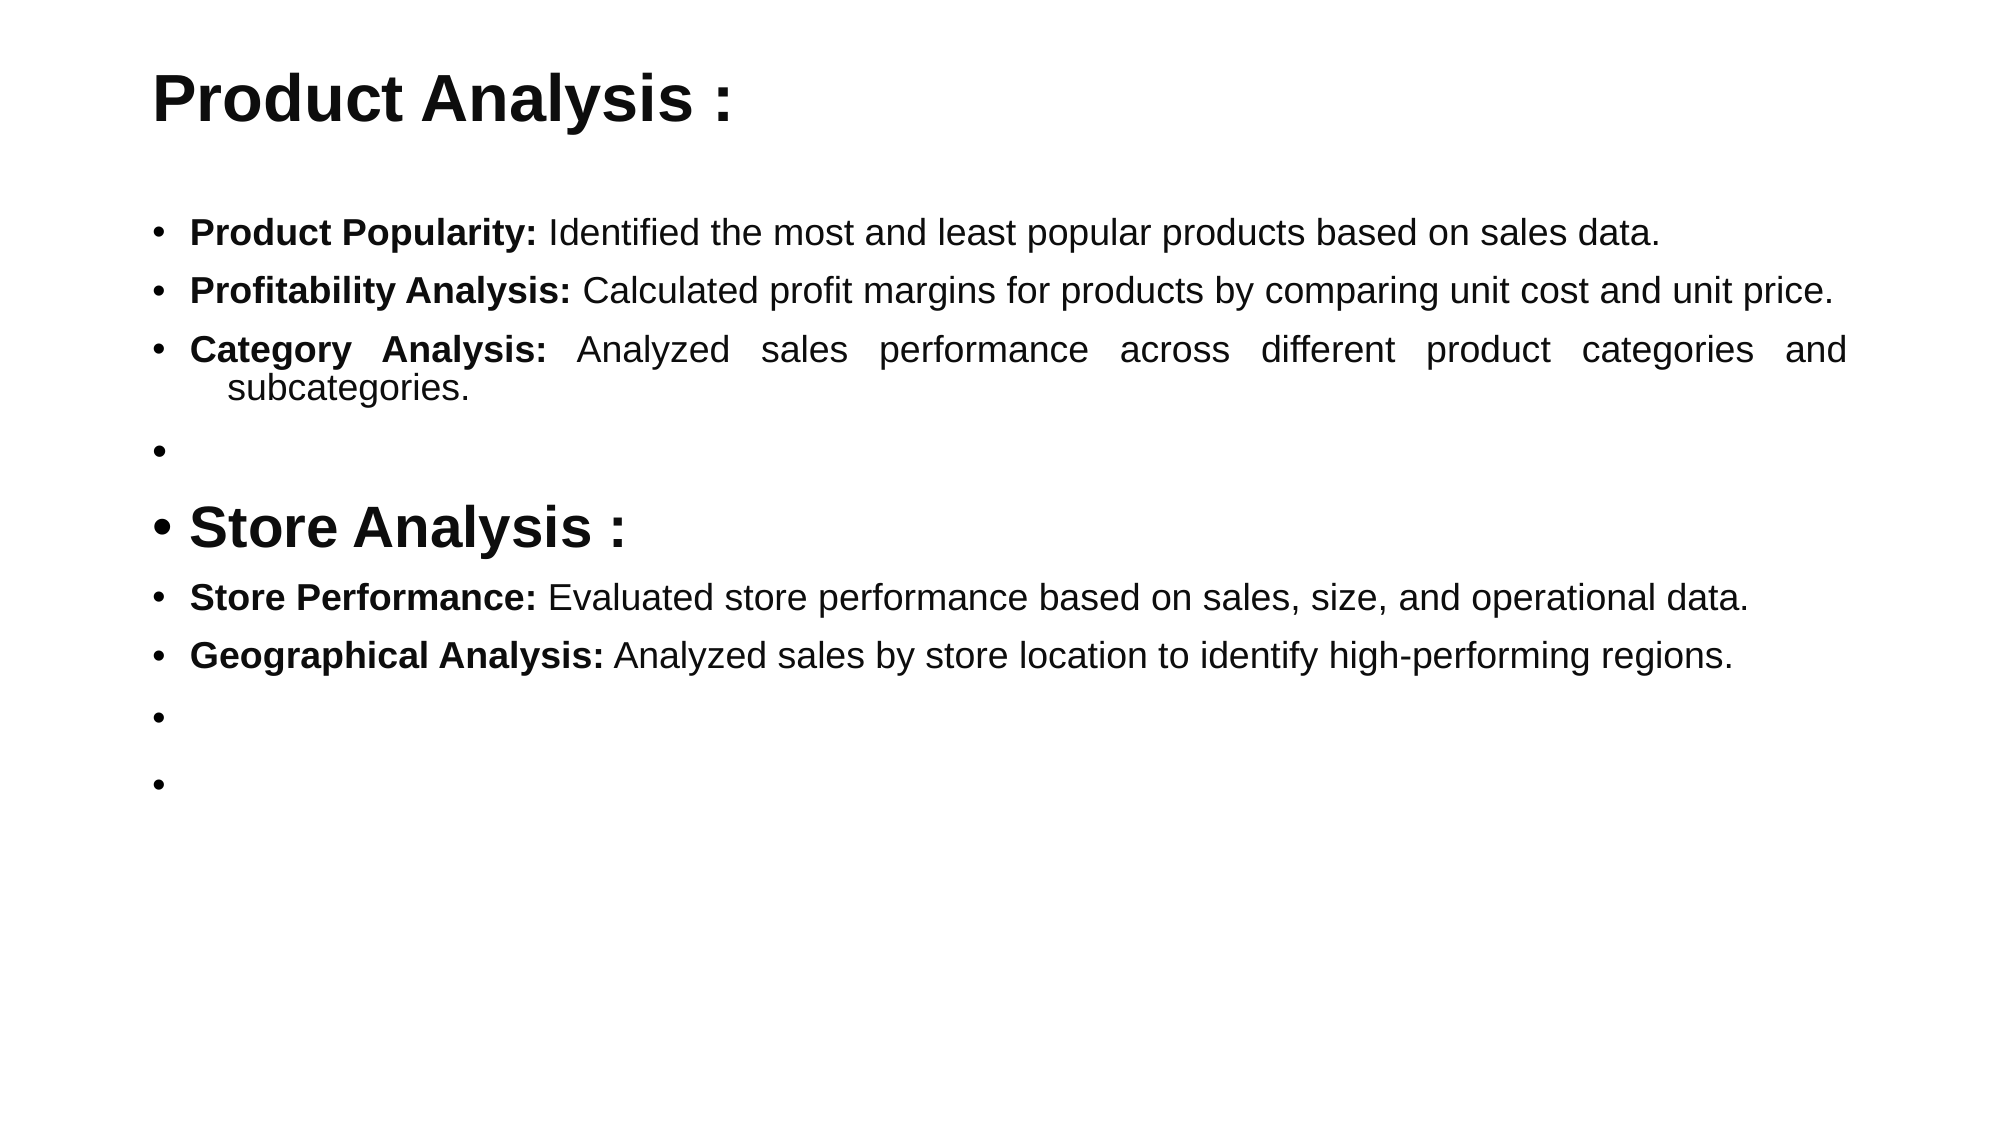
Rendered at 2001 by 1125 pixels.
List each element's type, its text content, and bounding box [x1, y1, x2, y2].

list Product Popularity: Identified the most and least popular products based on sales data. Profitability Analysis: Calculated profit margins for products by comparing unit cost and unit price. Category Analysis: Analyzed sales performance across different product categories and subcategories. Store Analysis : Store Performance: Evaluated store performance based on sales, size, and operational data. Geographical Analysis: Analyzed sales by store location to identify high-performing regions. [137, 207, 1863, 1014]
title Product Analysis : [137, 59, 1863, 193]
